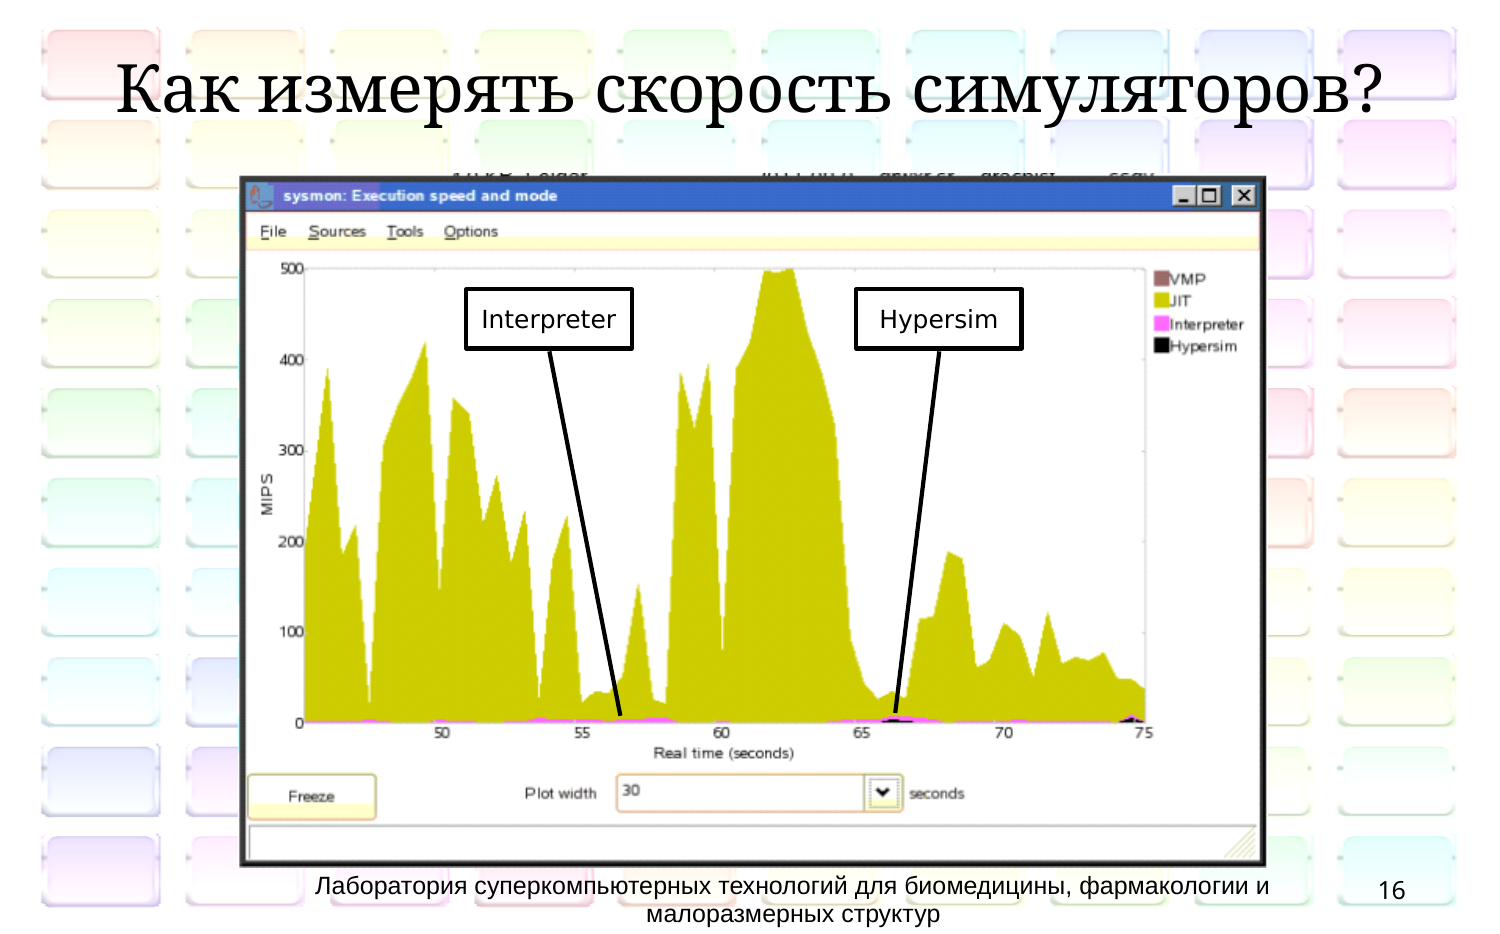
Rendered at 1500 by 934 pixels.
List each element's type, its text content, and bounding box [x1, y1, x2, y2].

text_box 11 [1362, 864, 1425, 915]
text_box Лаборатория суперкомпьютерных технологий для биомедицины, фармакологии и малоразмерных структур [249, 864, 1338, 915]
text_box Hypersim [856, 289, 1022, 348]
title Как измерять скорость симуляторов? [75, 7, 1426, 164]
picture [0, 0, 1500, 934]
text_box Interpreter [466, 289, 632, 348]
